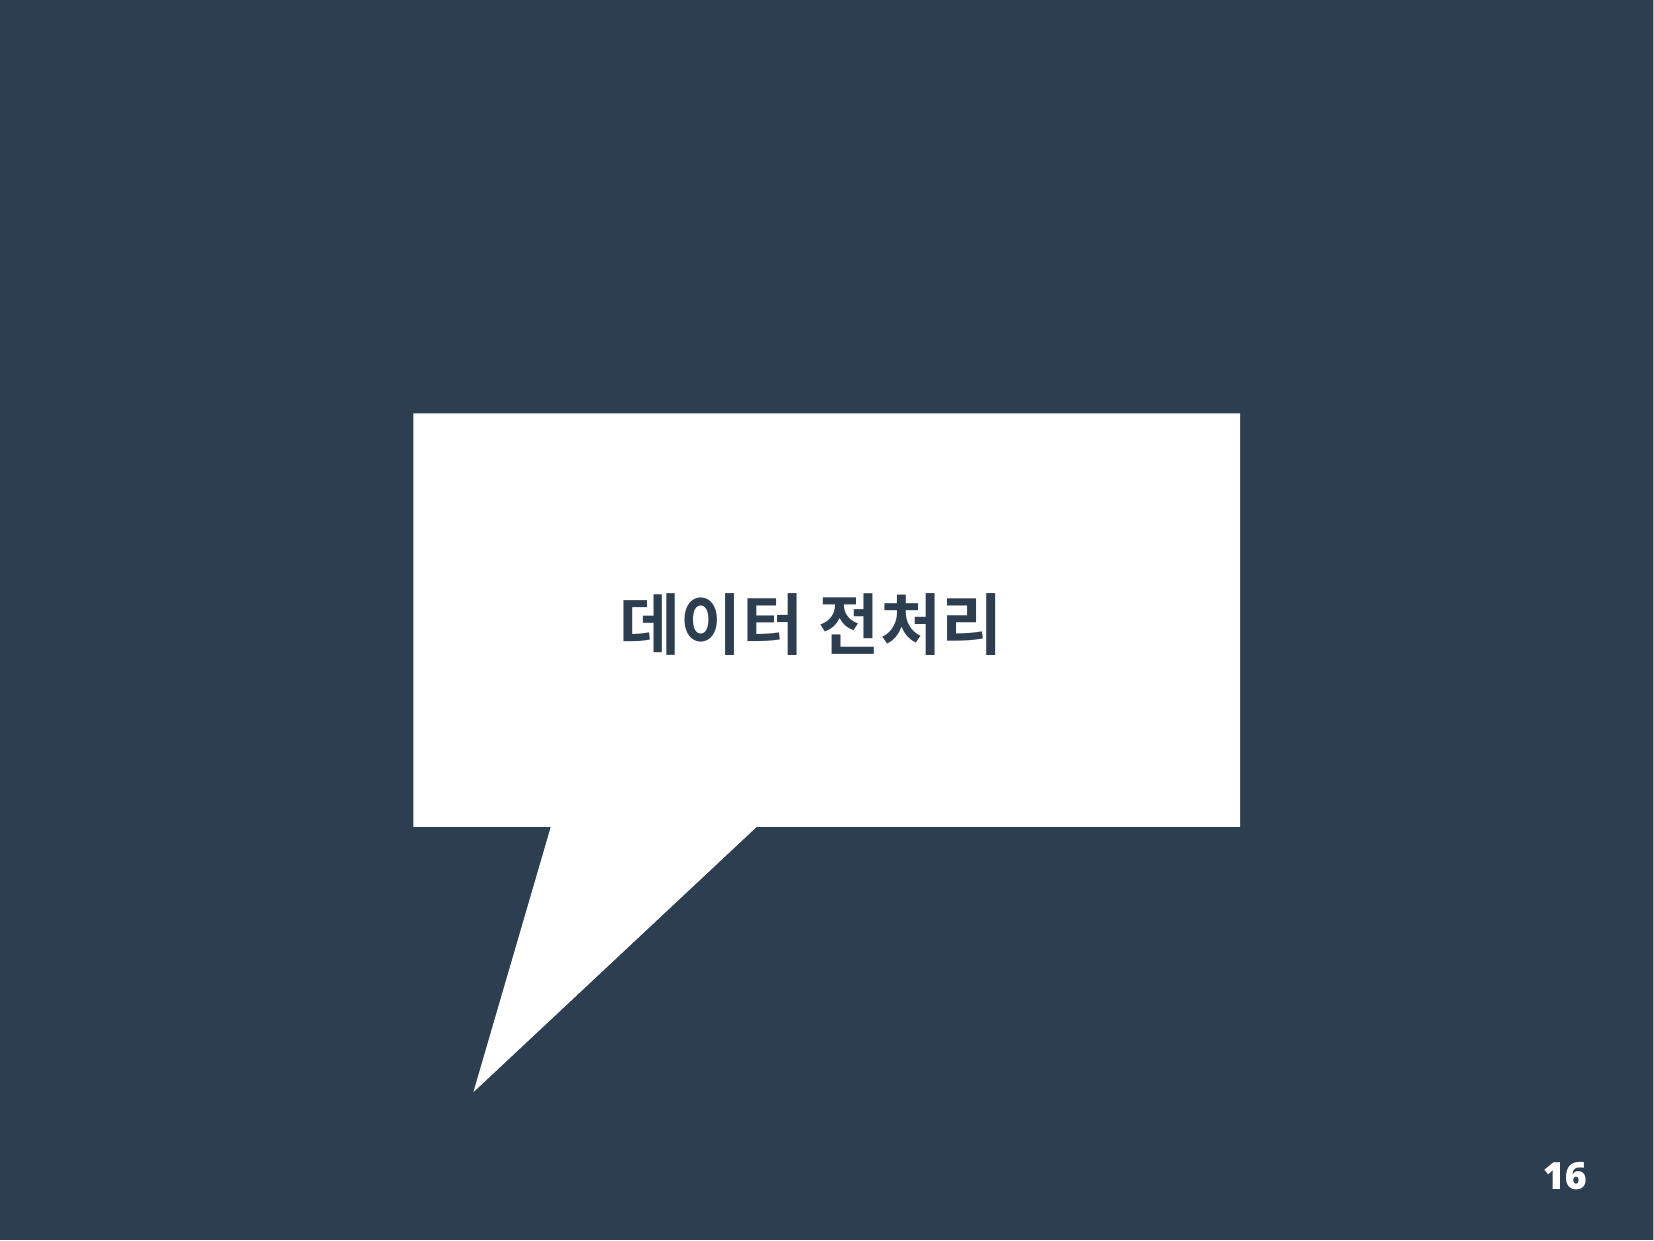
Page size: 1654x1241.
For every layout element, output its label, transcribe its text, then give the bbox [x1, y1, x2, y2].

title 데이터 전처리 [442, 442, 1211, 798]
